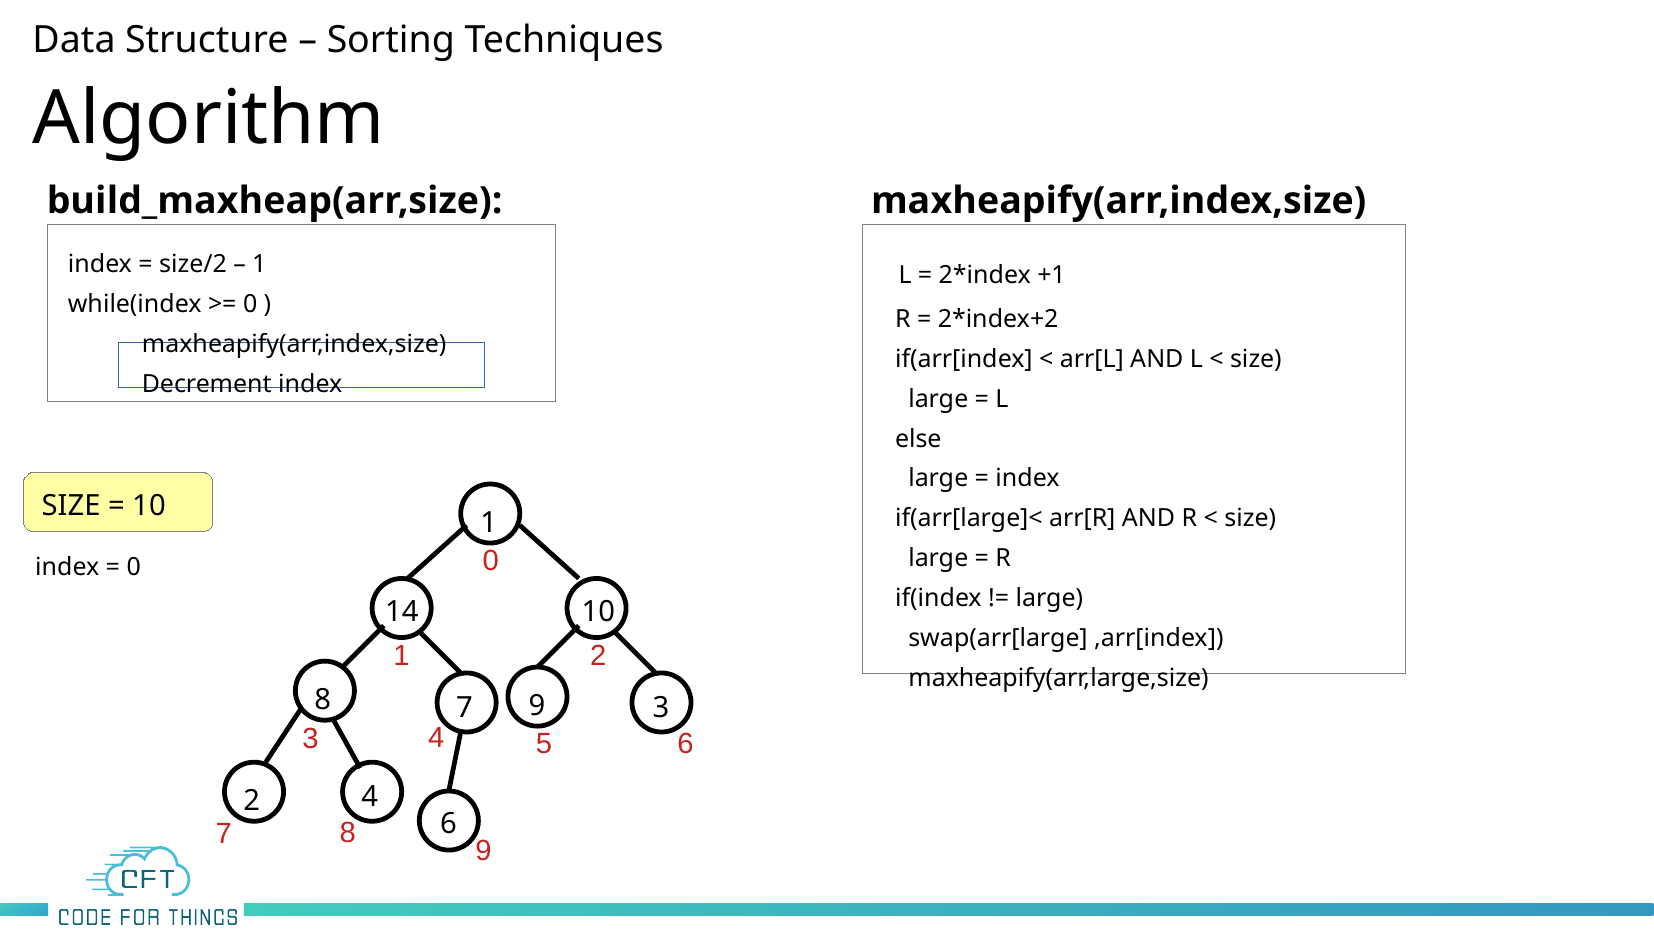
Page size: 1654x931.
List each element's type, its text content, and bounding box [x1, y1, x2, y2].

text_box 4 [413, 713, 460, 762]
text_box 2 [575, 631, 622, 680]
text_box 5 [521, 719, 567, 768]
text_box [686, 686, 692, 719]
text_box 9 [460, 826, 507, 875]
text_box [348, 672, 355, 710]
text_box 4 [346, 768, 395, 818]
text_box 7 [200, 809, 247, 857]
text_box 3 [637, 678, 686, 728]
text_box [507, 680, 513, 714]
text_box 7 [441, 678, 490, 728]
text_box L = 2*index +1 R = 2*index+2 if(arr[index] < arr[L] AND L < size) large = L else large = index if(arr[large]< arr[R] AND R < size) large = R if(index != large) swap(arr[large] ,arr[index]) maxheapify(arr,large,size) [874, 236, 1371, 647]
text_box index = size/2 – 1 while(index >= 0 ) maxheapify(arr,index,size) Decrement index [53, 238, 508, 402]
text_box SIZE = 10 [26, 476, 207, 526]
text_box 8 [324, 808, 371, 857]
text_box 3 [287, 714, 334, 763]
text_box [474, 805, 479, 837]
text_box [295, 676, 299, 705]
text_box [387, 578, 416, 582]
text_box [460, 728, 482, 733]
text_box [47, 224, 556, 402]
text_box 9 [513, 677, 562, 727]
text_box [419, 803, 425, 838]
text_box [437, 687, 441, 713]
text_box [490, 684, 497, 721]
text_box 6 [662, 719, 709, 768]
text_box 8 [299, 671, 348, 721]
text_box [515, 667, 560, 677]
text_box [433, 791, 464, 795]
text_box 3 [287, 714, 293, 724]
text_box [362, 762, 390, 768]
text_box [631, 686, 637, 719]
text_box 6 [425, 795, 474, 845]
text_box [371, 818, 386, 822]
text_box 1 [378, 631, 425, 680]
text_box 1 [458, 493, 525, 544]
text_box [562, 680, 568, 714]
text_box maxheapify(arr,index,size) [856, 166, 1571, 225]
text_box [395, 773, 402, 811]
text_box 14 [370, 582, 438, 632]
picture [59, 846, 237, 925]
text_box [232, 762, 276, 772]
text_box [432, 845, 466, 851]
text_box 10 [566, 582, 634, 632]
text_box [582, 578, 611, 582]
text_box [23, 472, 213, 532]
text_box [645, 672, 678, 678]
text_box 2 [228, 772, 277, 822]
text_box build_maxheap(arr,size): [32, 165, 650, 225]
title Data Structure – Sorting Techniques Algorithm [32, 12, 1184, 166]
text_box [277, 773, 284, 811]
text_box 0 [467, 536, 514, 585]
text_box [450, 672, 484, 678]
text_box [224, 777, 228, 806]
text_box index = 0 [0, 541, 186, 591]
text_box [342, 778, 346, 806]
text_box [646, 728, 662, 733]
text_box [862, 224, 1406, 674]
text_box [302, 661, 347, 671]
text_box [468, 483, 512, 493]
